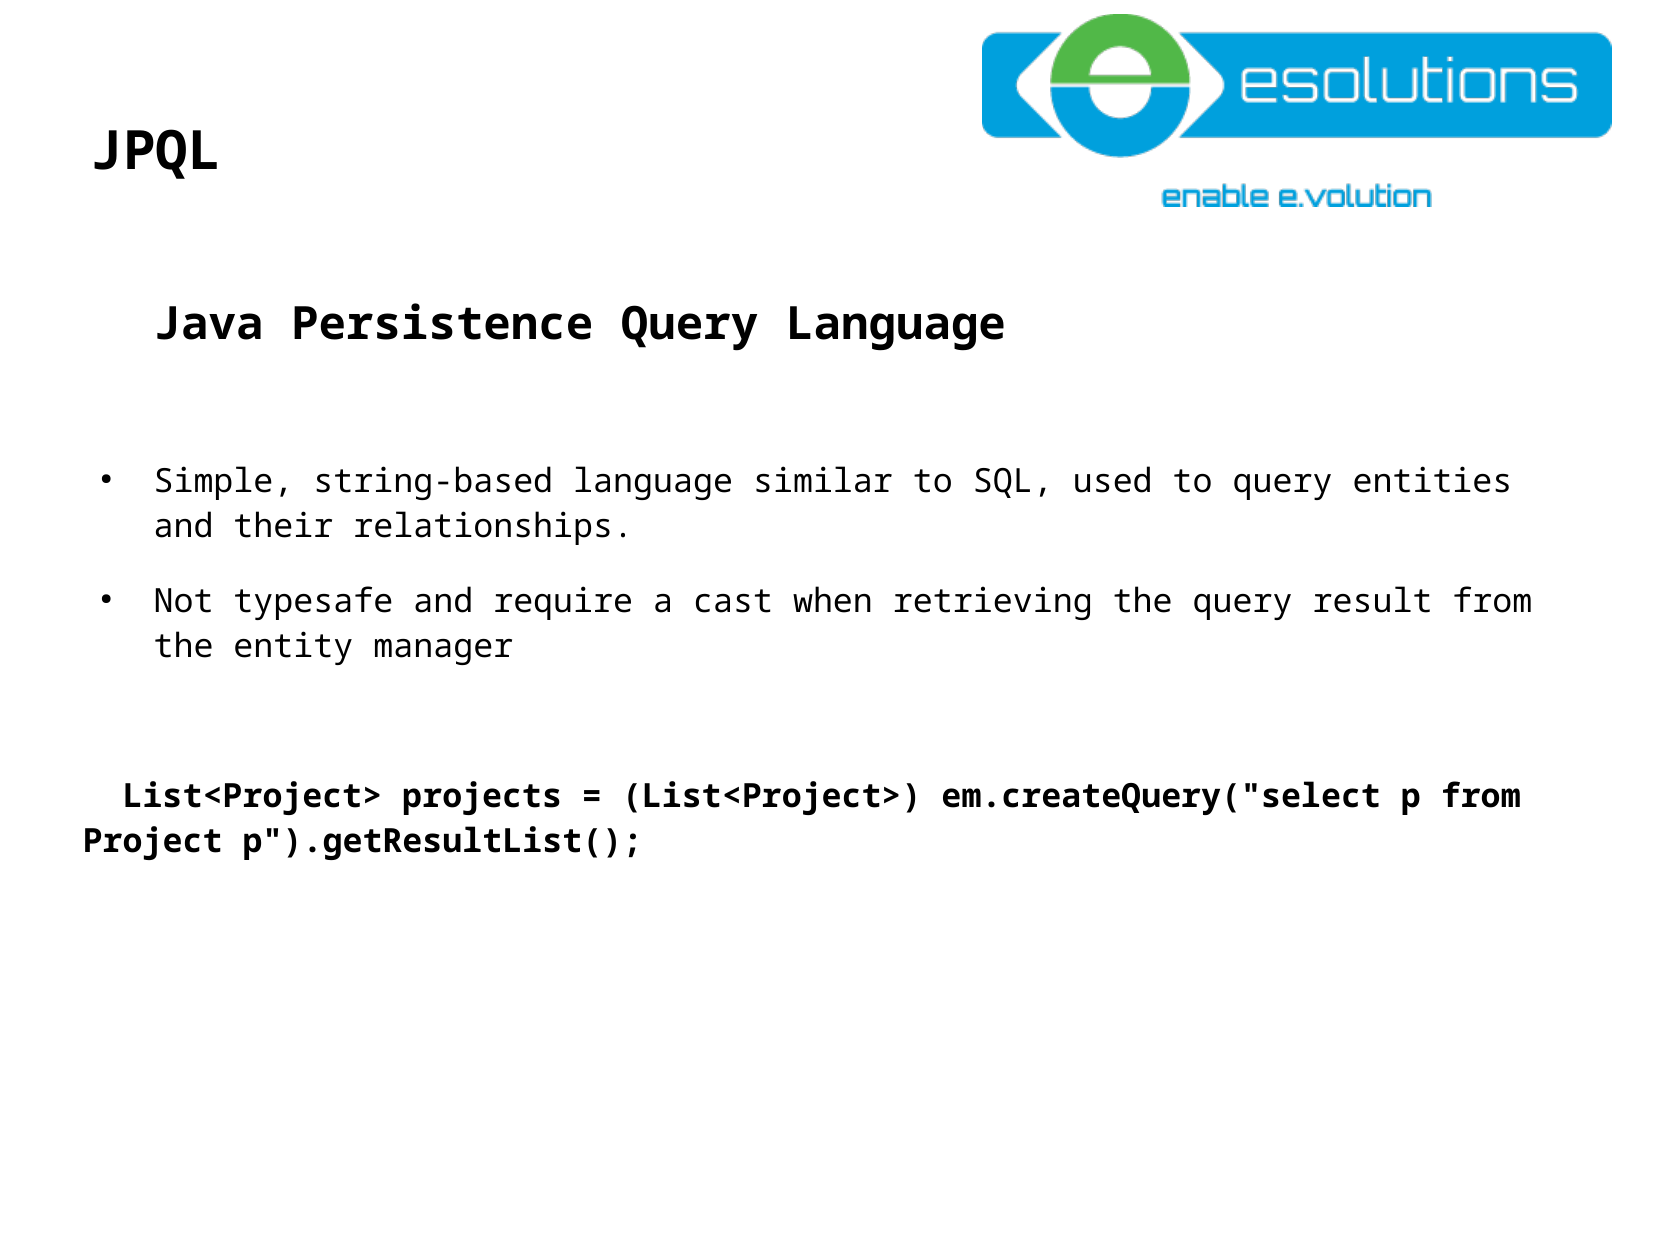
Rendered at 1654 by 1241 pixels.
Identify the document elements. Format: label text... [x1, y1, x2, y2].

picture [1417, 193, 1427, 207]
picture [1283, 193, 1293, 197]
title JPQL [90, 56, 915, 240]
picture [982, 14, 1612, 207]
picture [1382, 68, 1418, 102]
picture [1460, 68, 1495, 102]
picture [1226, 193, 1236, 203]
picture [1542, 68, 1578, 102]
picture [1501, 68, 1536, 102]
picture [1187, 193, 1196, 207]
list Java Persistence Query Language Simple, string-based language similar to SQL, used to query entities and their relationships. Not typesafe and require a cast when retrieving the query result from the entity manager List<Project> projects = (List<Project>) em.createQuery("select p from Project p").getResultList(); [82, 290, 1571, 1010]
picture [1167, 193, 1177, 197]
picture [1283, 68, 1318, 102]
picture [1254, 193, 1265, 197]
title [82, 49, 1571, 257]
picture [1242, 68, 1277, 102]
picture [1397, 193, 1408, 203]
picture [1423, 57, 1442, 102]
picture [1324, 68, 1359, 102]
picture [1364, 57, 1376, 102]
picture [1447, 68, 1453, 102]
